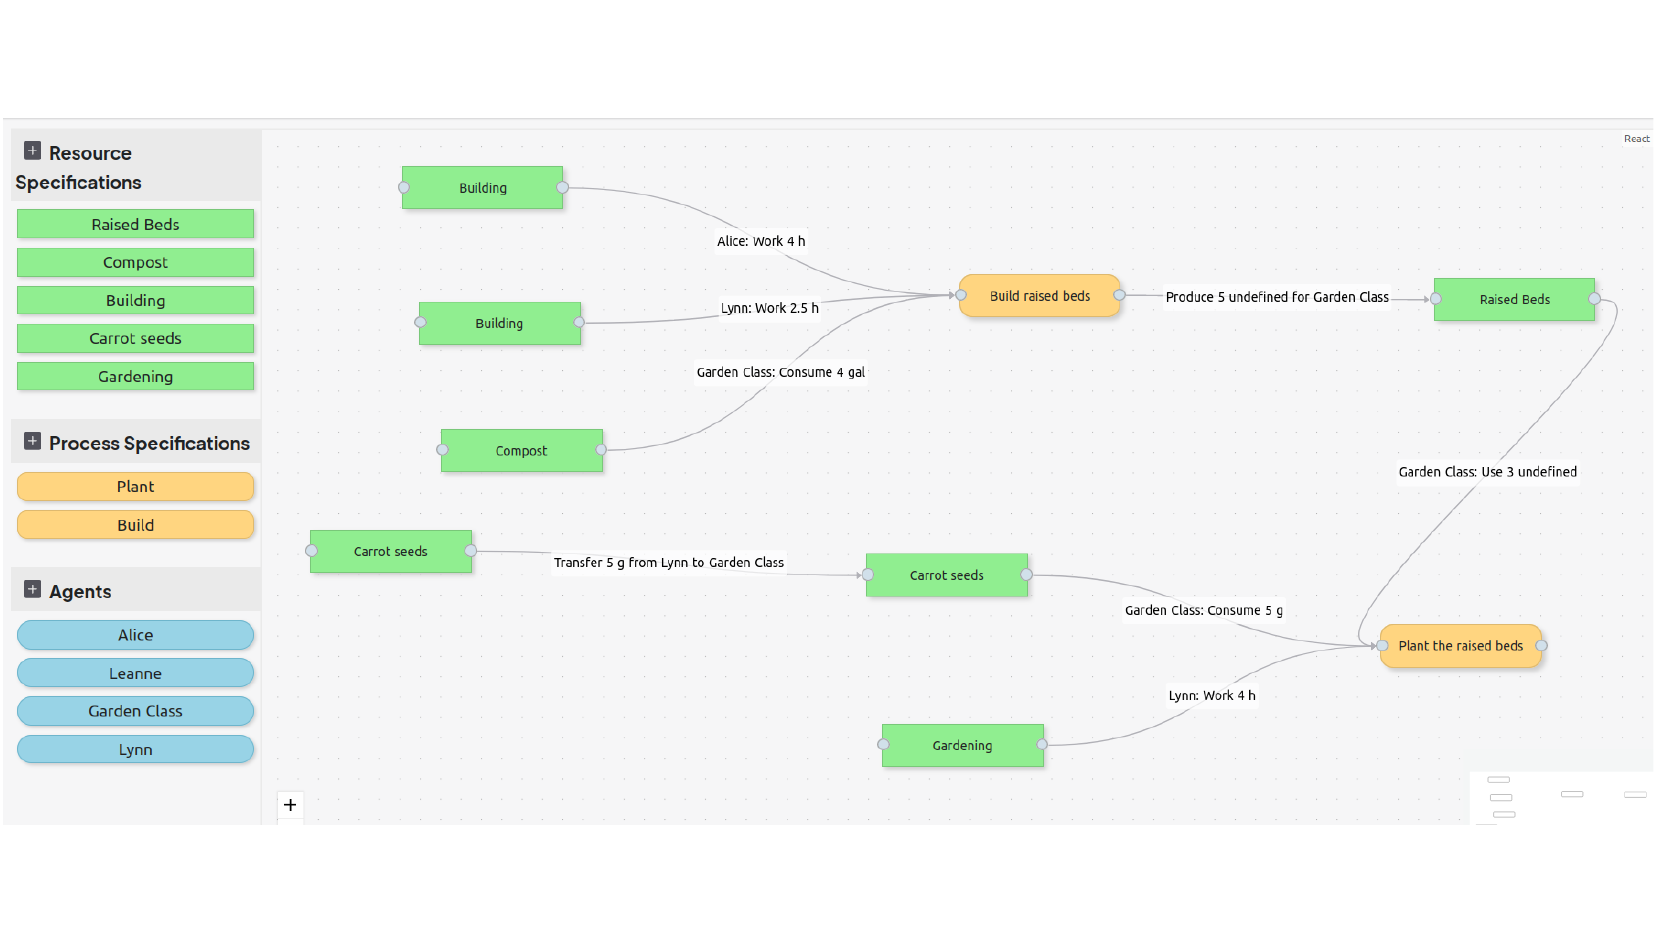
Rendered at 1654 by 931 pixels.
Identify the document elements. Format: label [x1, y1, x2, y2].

picture [3, 107, 1654, 825]
